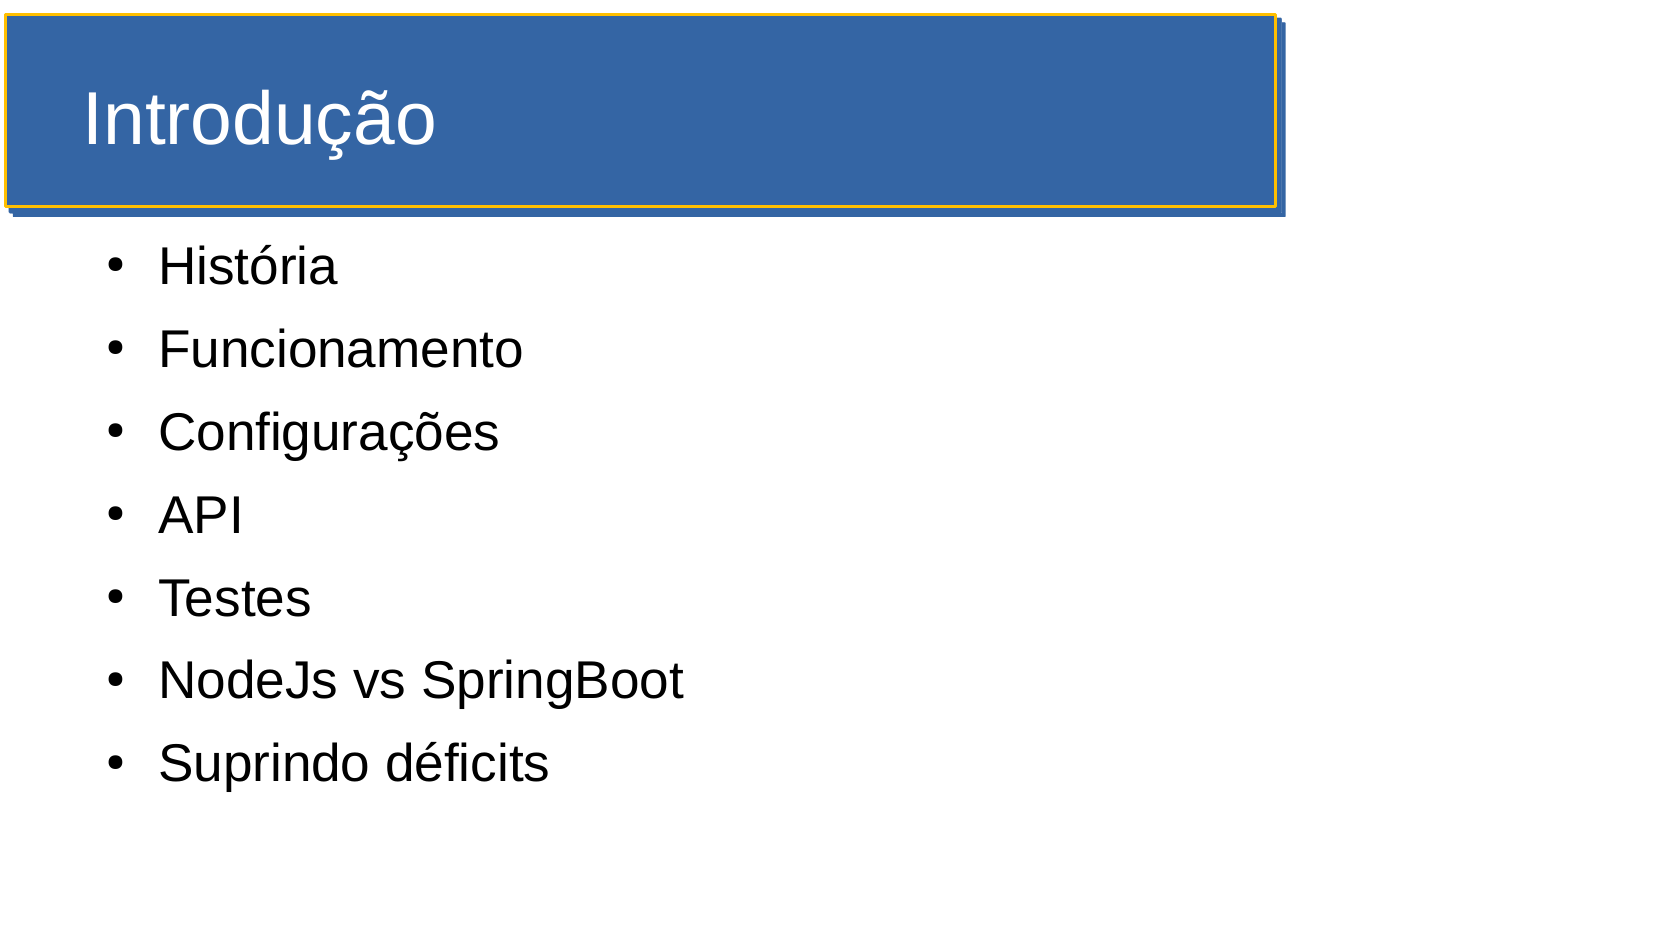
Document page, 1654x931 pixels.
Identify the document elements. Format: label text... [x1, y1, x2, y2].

title Introdução [82, 44, 1235, 192]
list História Funcionamento Configurações API Testes NodeJs vs SpringBoot Suprindo déficits [88, 236, 1565, 798]
